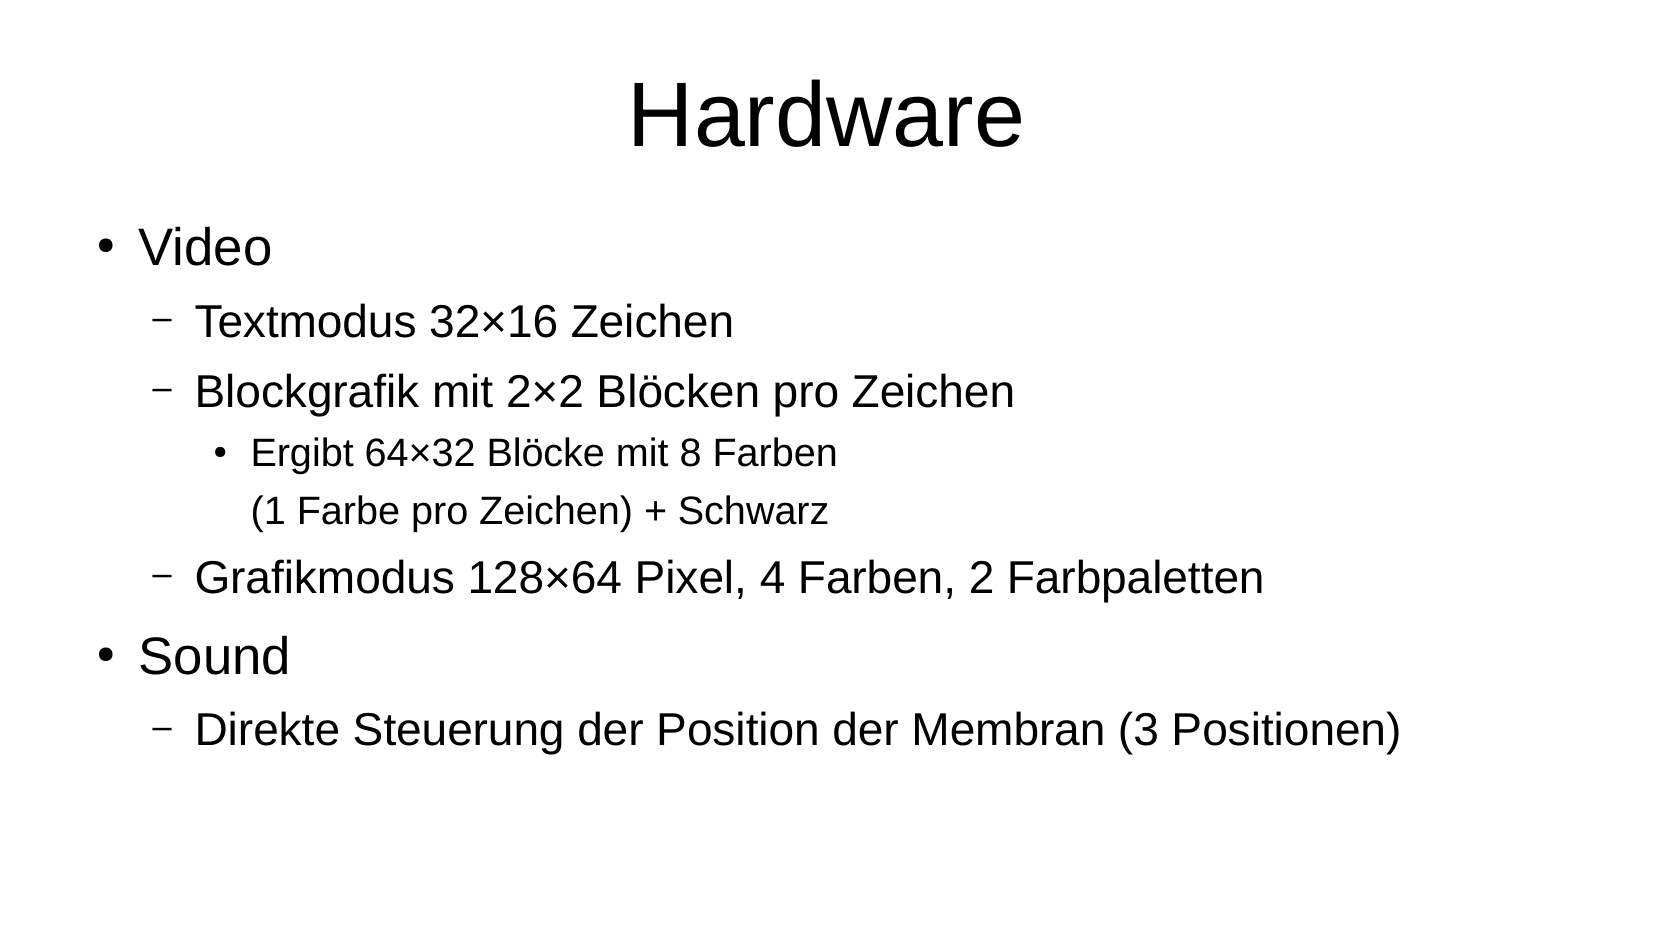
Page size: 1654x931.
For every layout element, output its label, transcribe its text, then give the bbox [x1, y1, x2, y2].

title Hardware [82, 37, 1571, 193]
list Video Textmodus 32×16 Zeichen Blockgrafik mit 2×2 Blöcken pro Zeichen Ergibt 64×32 Blöcke mit 8 Farben (1 Farbe pro Zeichen) + Schwarz Grafikmodus 128×64 Pixel, 4 Farben, 2 Farbpaletten Sound Direkte Steuerung der Position der Membran (3 Positionen) [82, 217, 1571, 758]
